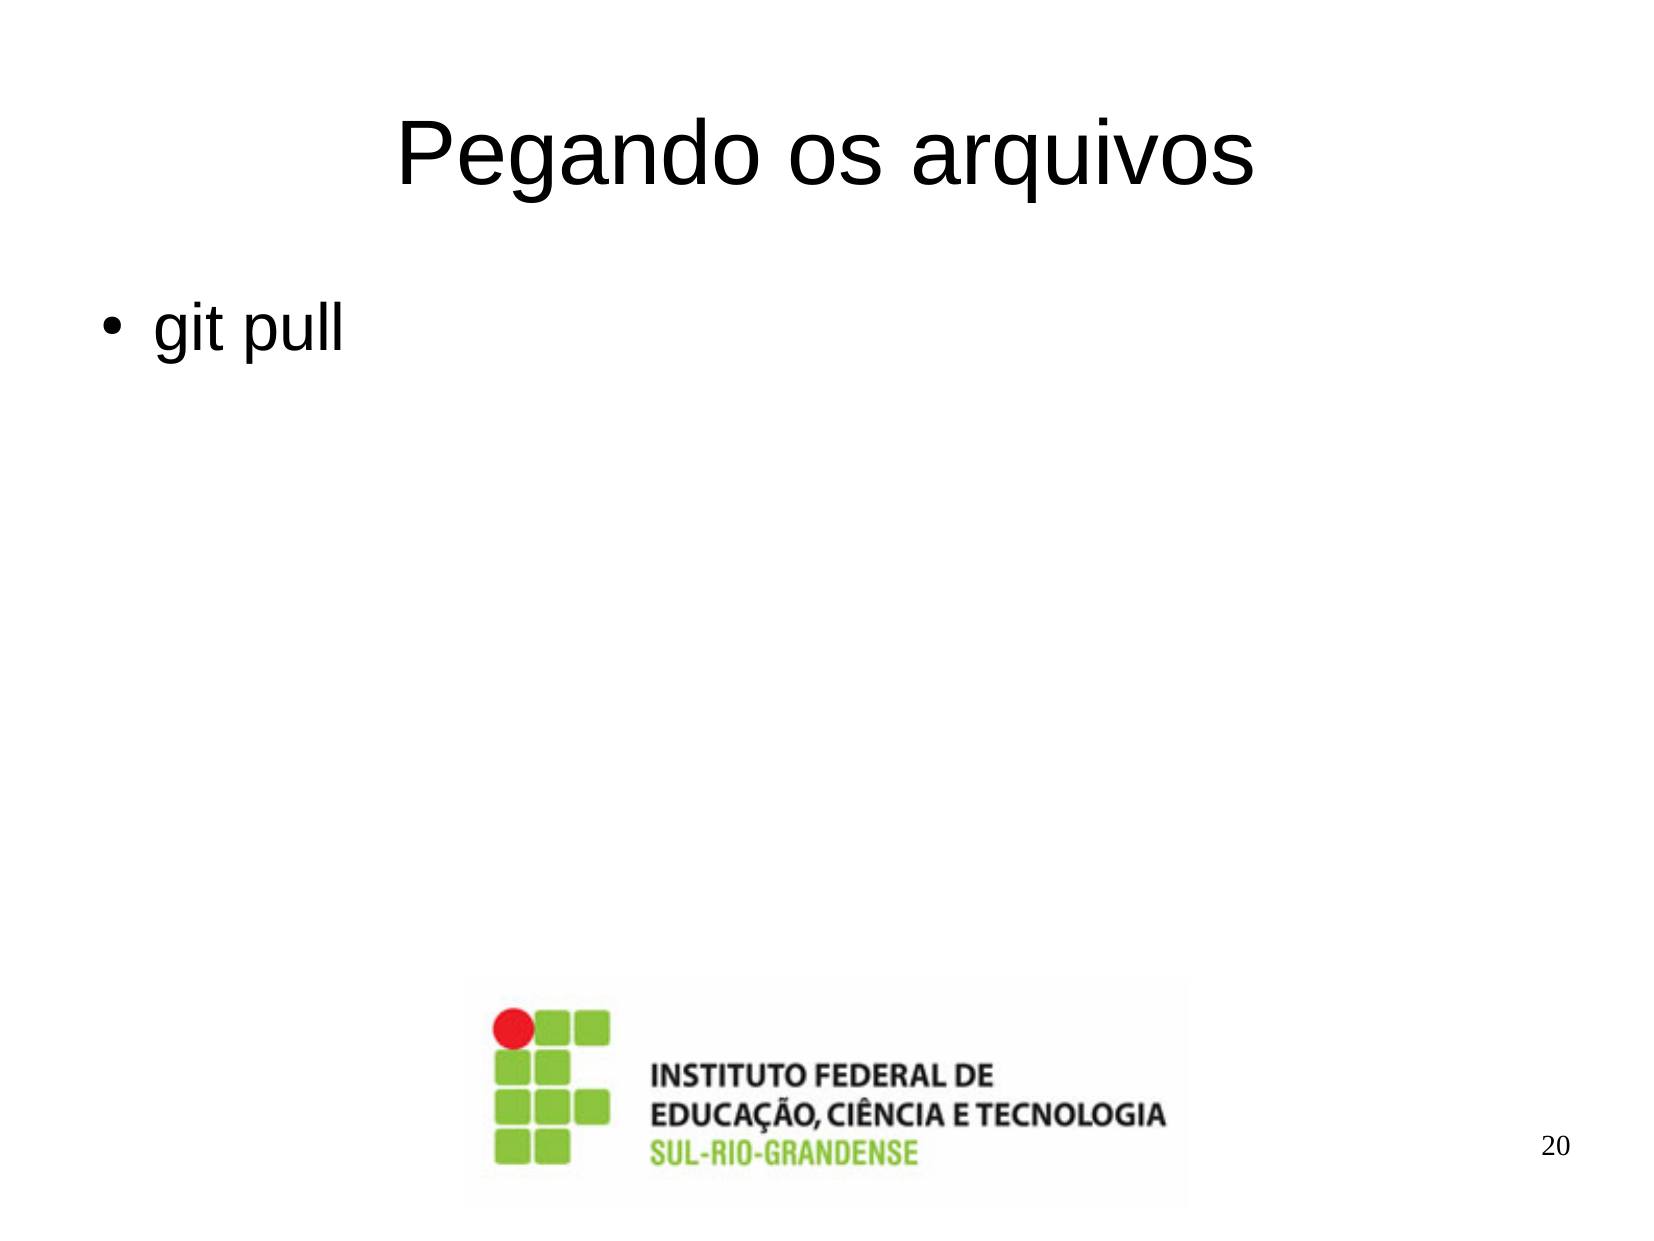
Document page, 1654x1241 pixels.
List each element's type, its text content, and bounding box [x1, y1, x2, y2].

picture [465, 977, 1189, 1211]
list git pull [82, 290, 1571, 446]
title Pegando os arquivos [82, 49, 1571, 257]
